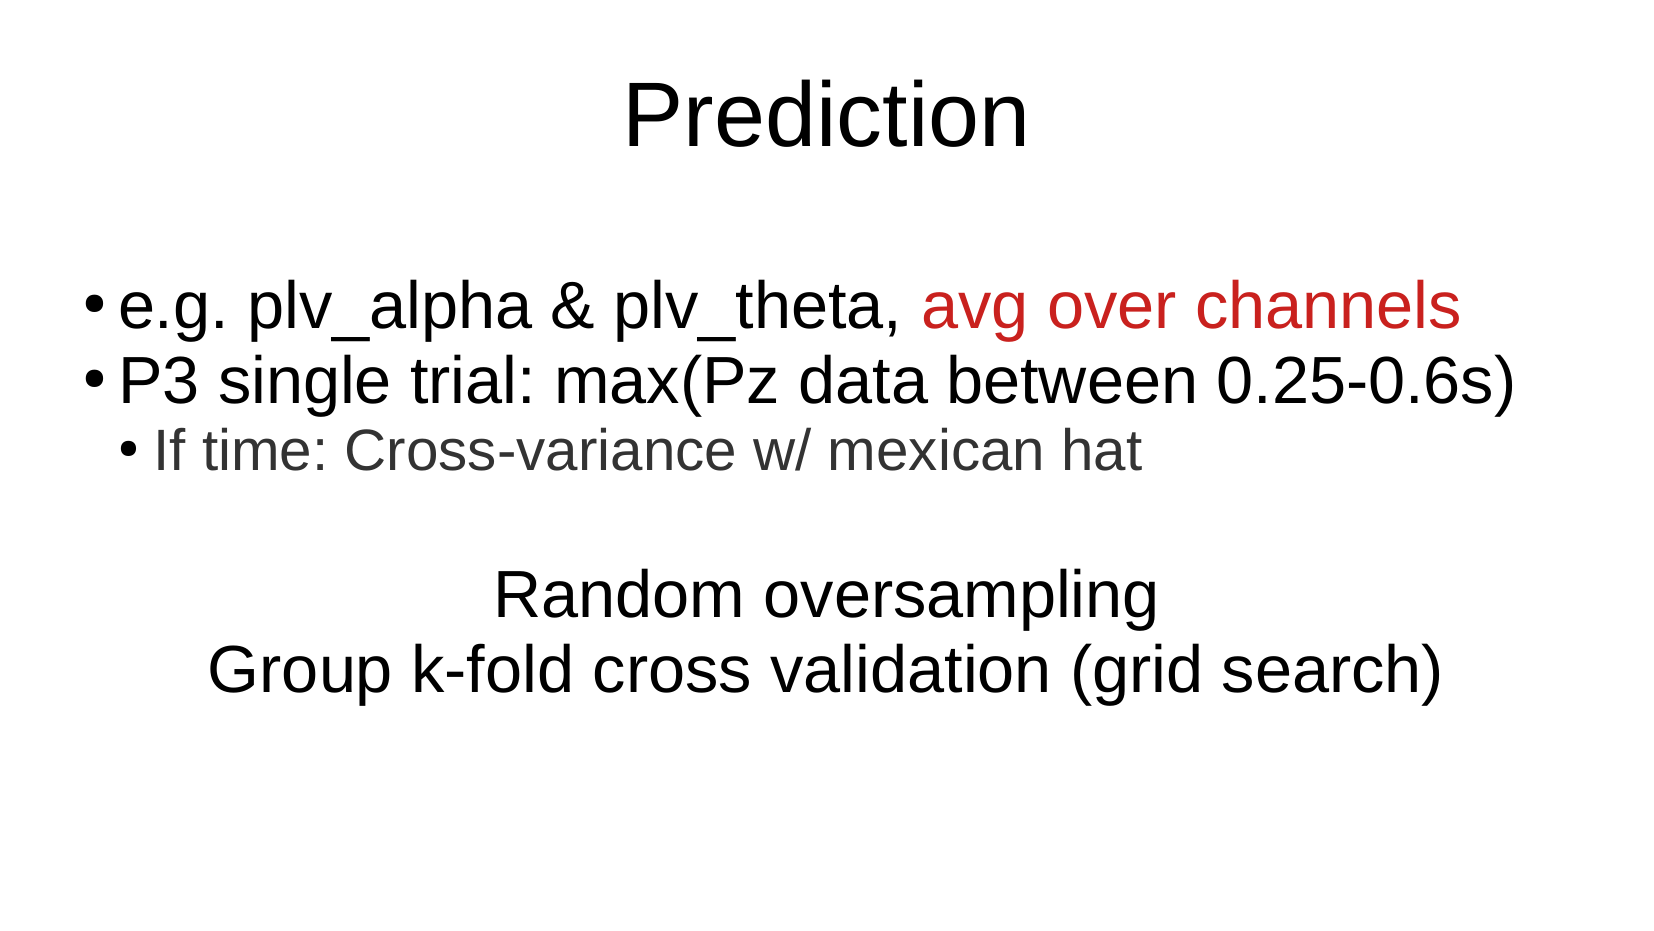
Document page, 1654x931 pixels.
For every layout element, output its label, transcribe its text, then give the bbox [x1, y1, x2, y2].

subtitle e.g. plv_alpha & plv_theta, avg over channels P3 single trial: max(Pz data between 0.25-0.6s) If time: Cross-variance w/ mexican hat Random oversampling Group k-fold cross validation (grid search) [82, 217, 1571, 758]
title Prediction [82, 37, 1571, 193]
